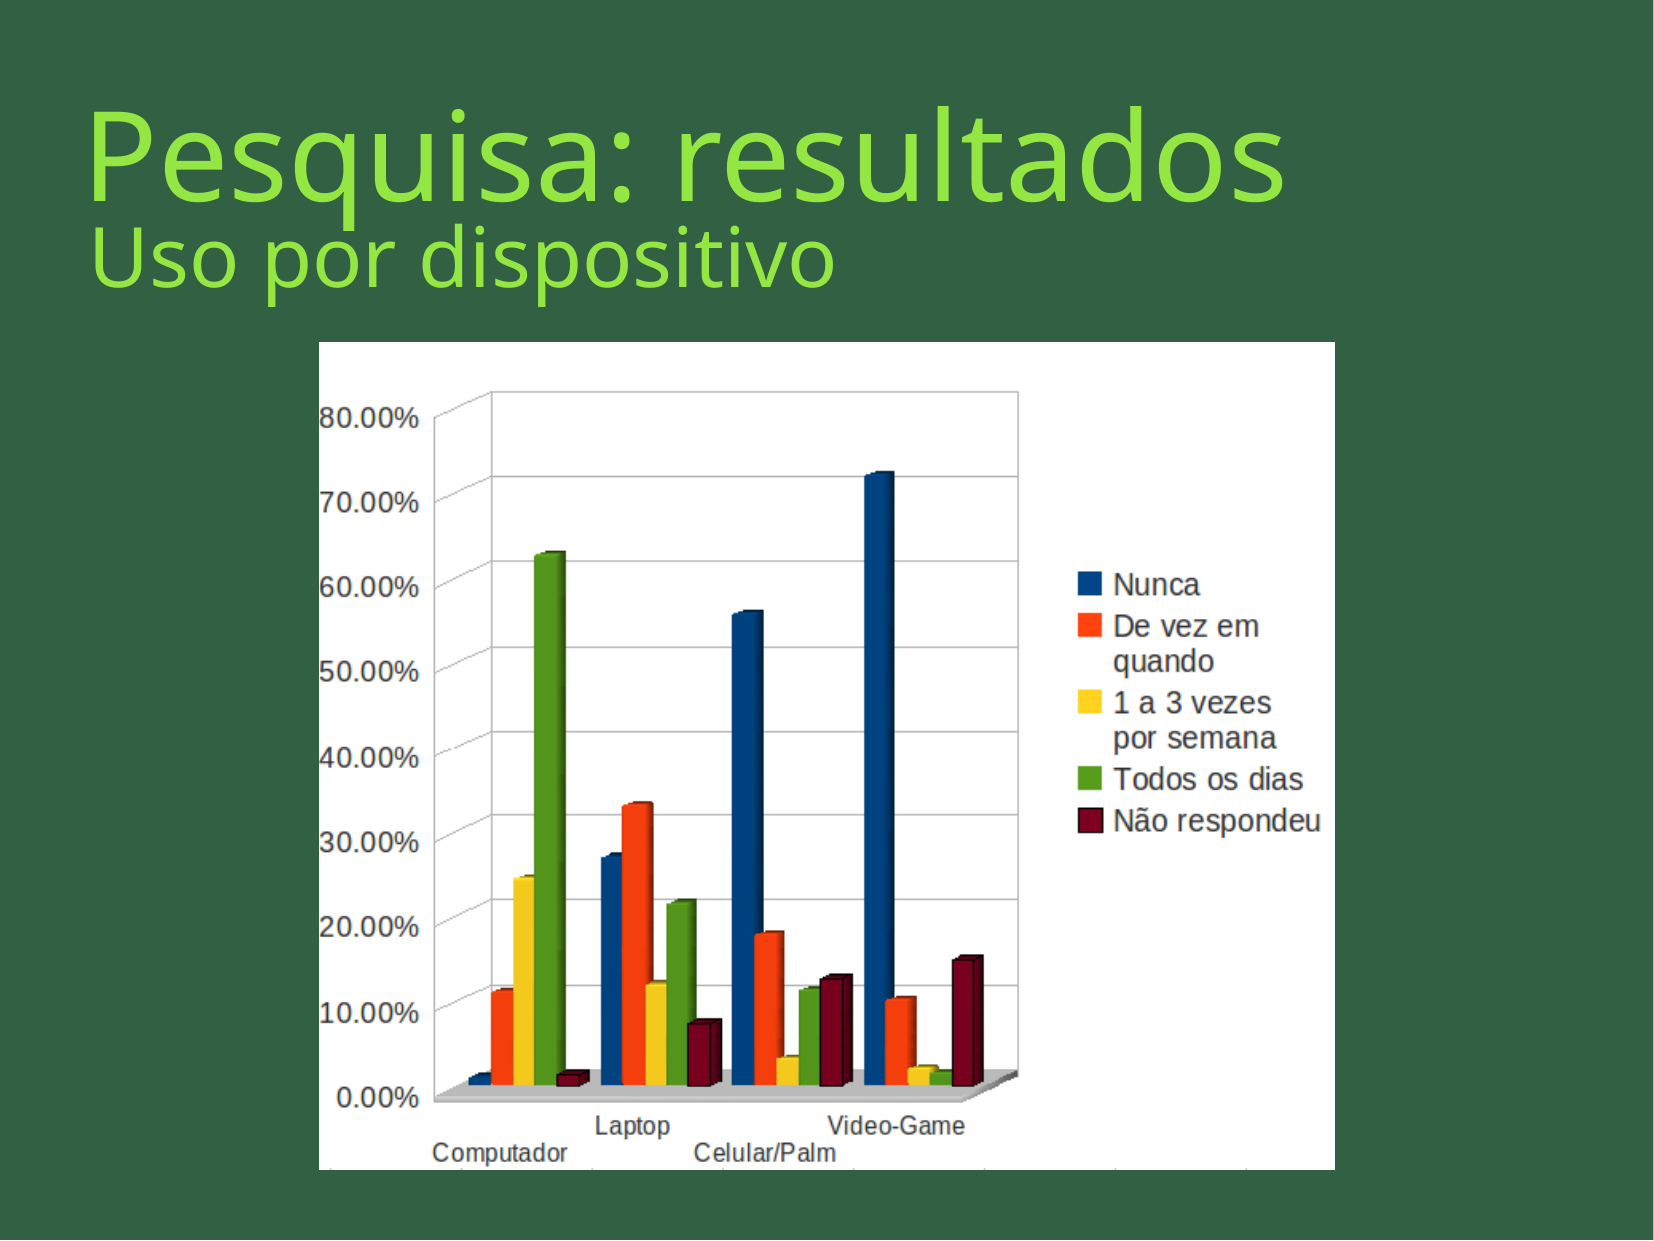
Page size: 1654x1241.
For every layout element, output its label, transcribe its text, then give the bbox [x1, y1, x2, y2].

title Pesquisa: resultados [82, 49, 1571, 257]
picture [319, 342, 1335, 1170]
title Uso por dispositivo [88, 177, 1577, 334]
